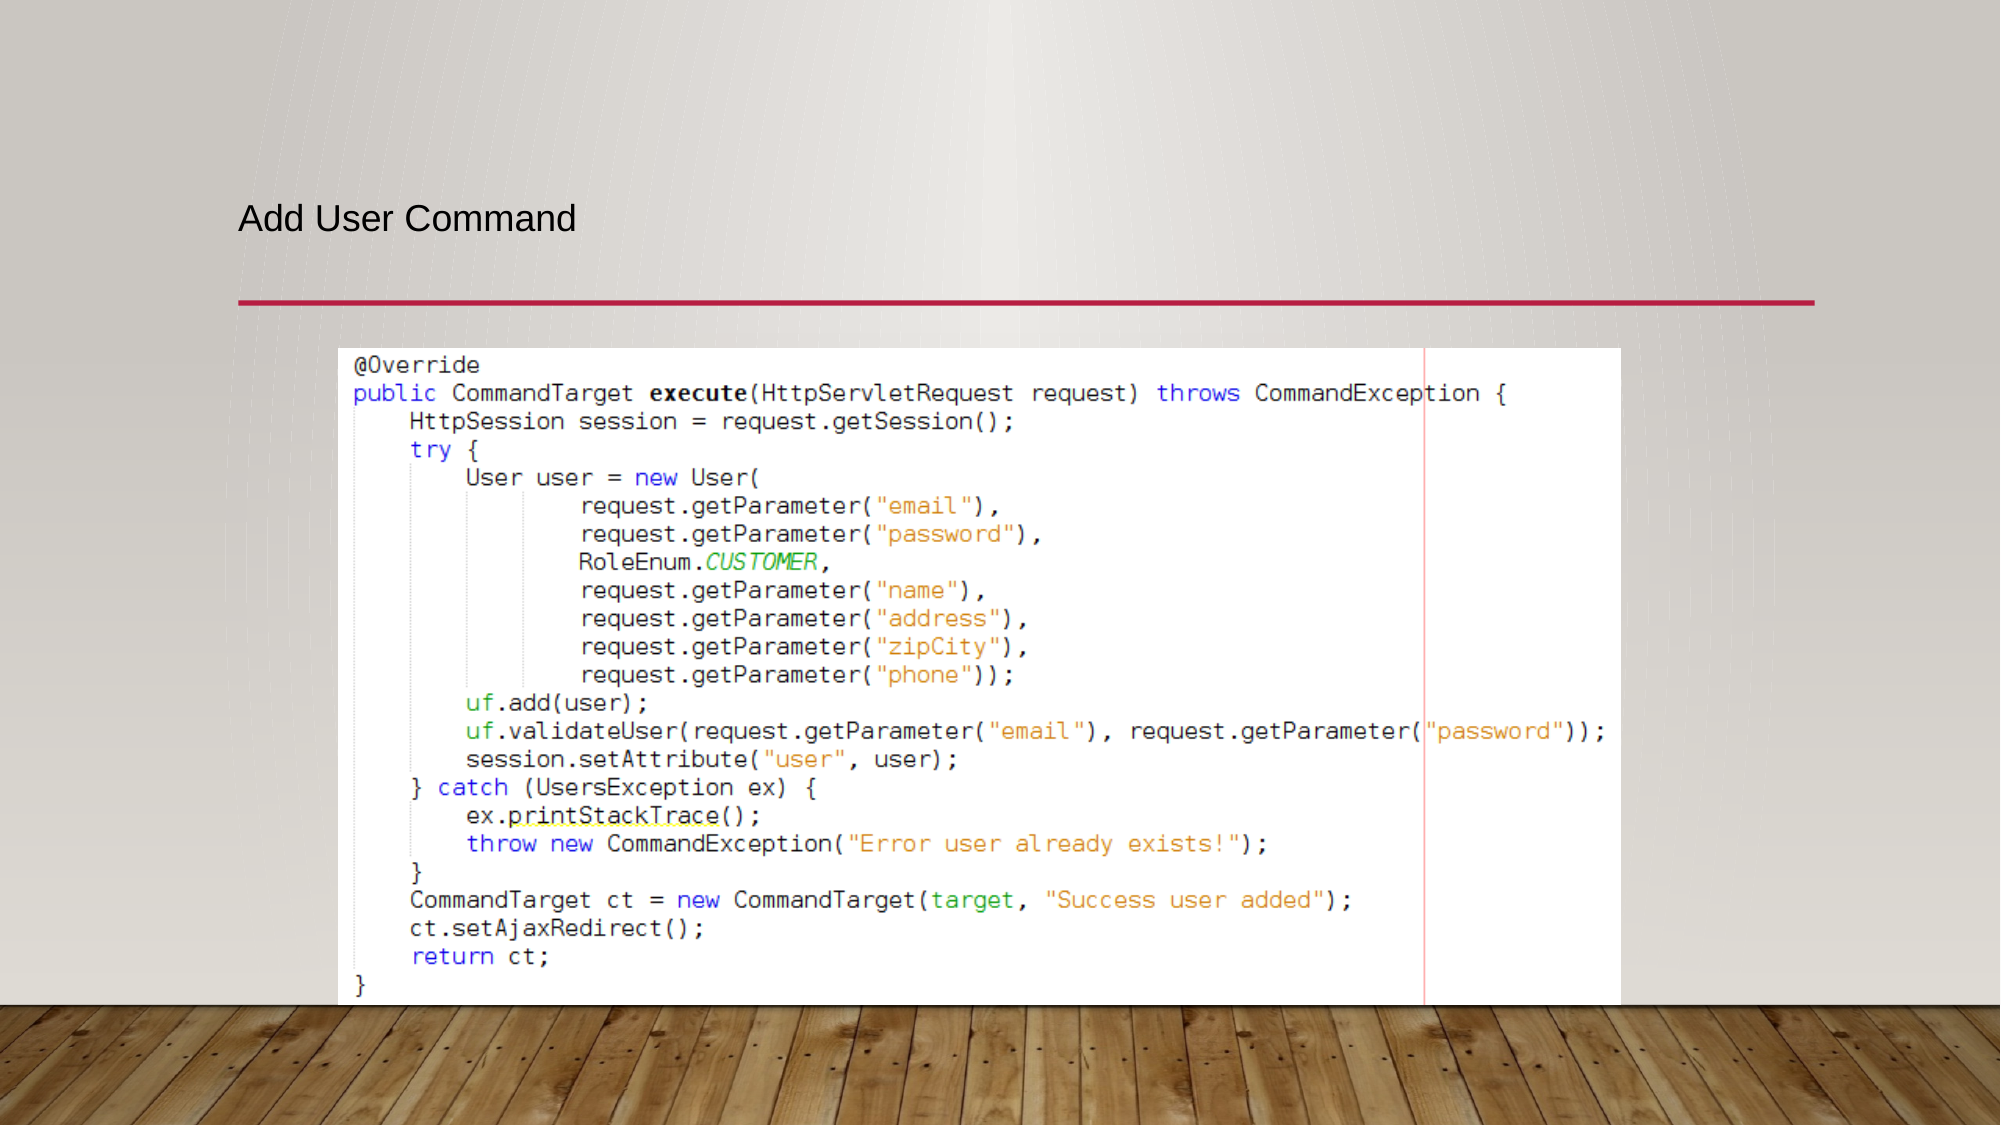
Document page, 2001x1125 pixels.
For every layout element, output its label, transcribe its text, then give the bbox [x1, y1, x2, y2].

picture [0, 348, 2000, 1125]
title Add User Command [238, 131, 1814, 305]
